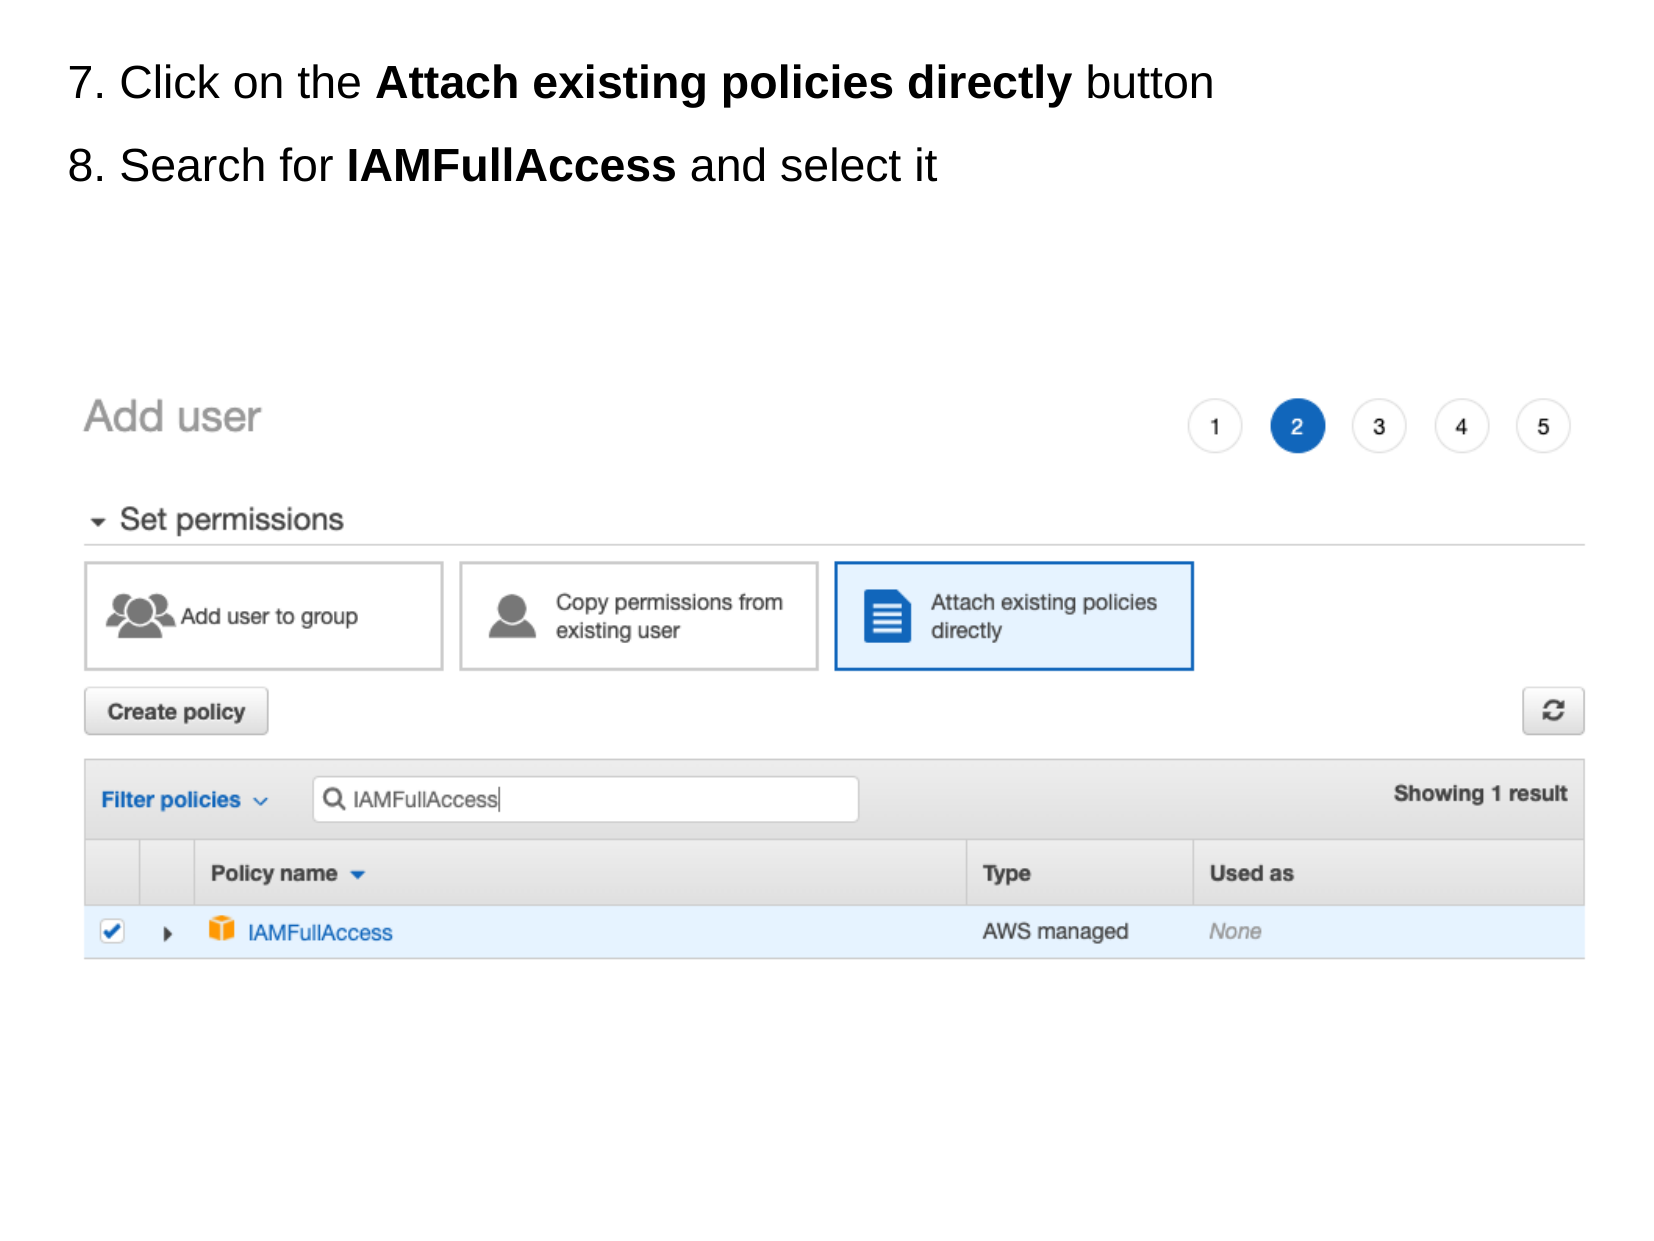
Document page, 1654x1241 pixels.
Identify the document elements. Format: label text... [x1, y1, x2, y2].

list 7. Click on the Attach existing policies directly button 8. Search for IAMFullAccess and select it [67, 51, 1556, 191]
picture [50, 362, 1618, 1019]
